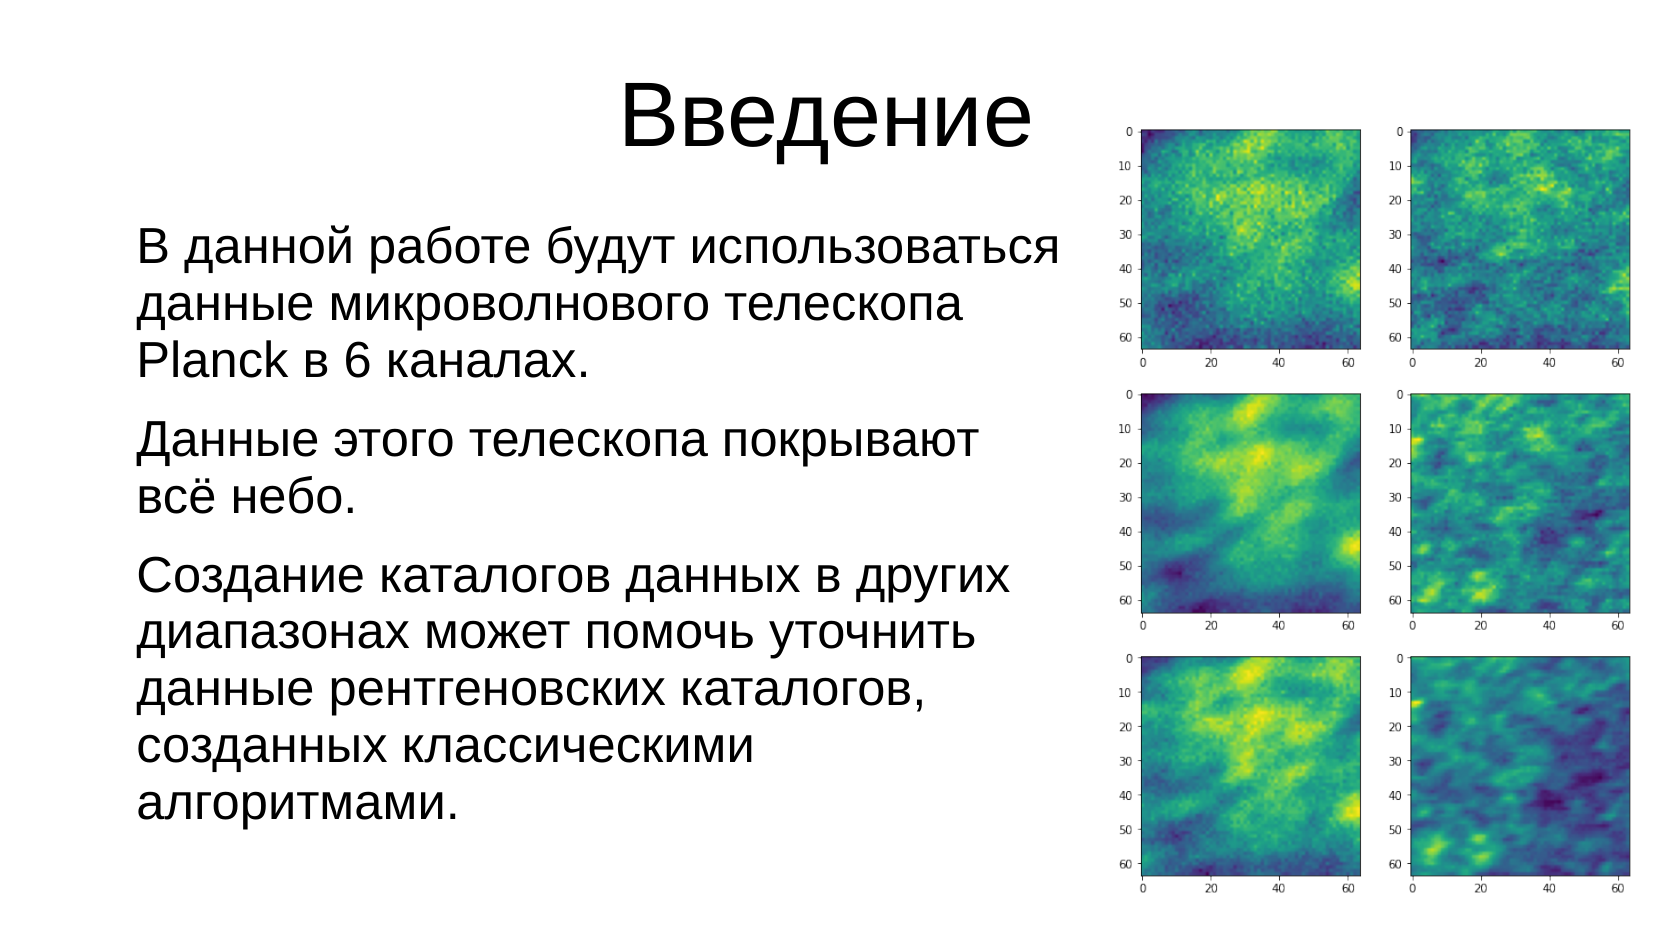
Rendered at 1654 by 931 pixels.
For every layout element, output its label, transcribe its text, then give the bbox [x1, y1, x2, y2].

title Введение [82, 37, 1571, 193]
picture [1110, 119, 1654, 903]
list В данной работе будут использоваться данные микроволнового телескопа Planck в 6 каналах. Данные этого телескопа покрывают всё небо. Создание каталогов данных в других диапазонах может помочь уточнить данные рентгеновских каталогов, созданных классическими алгоритмами. [82, 217, 1066, 871]
